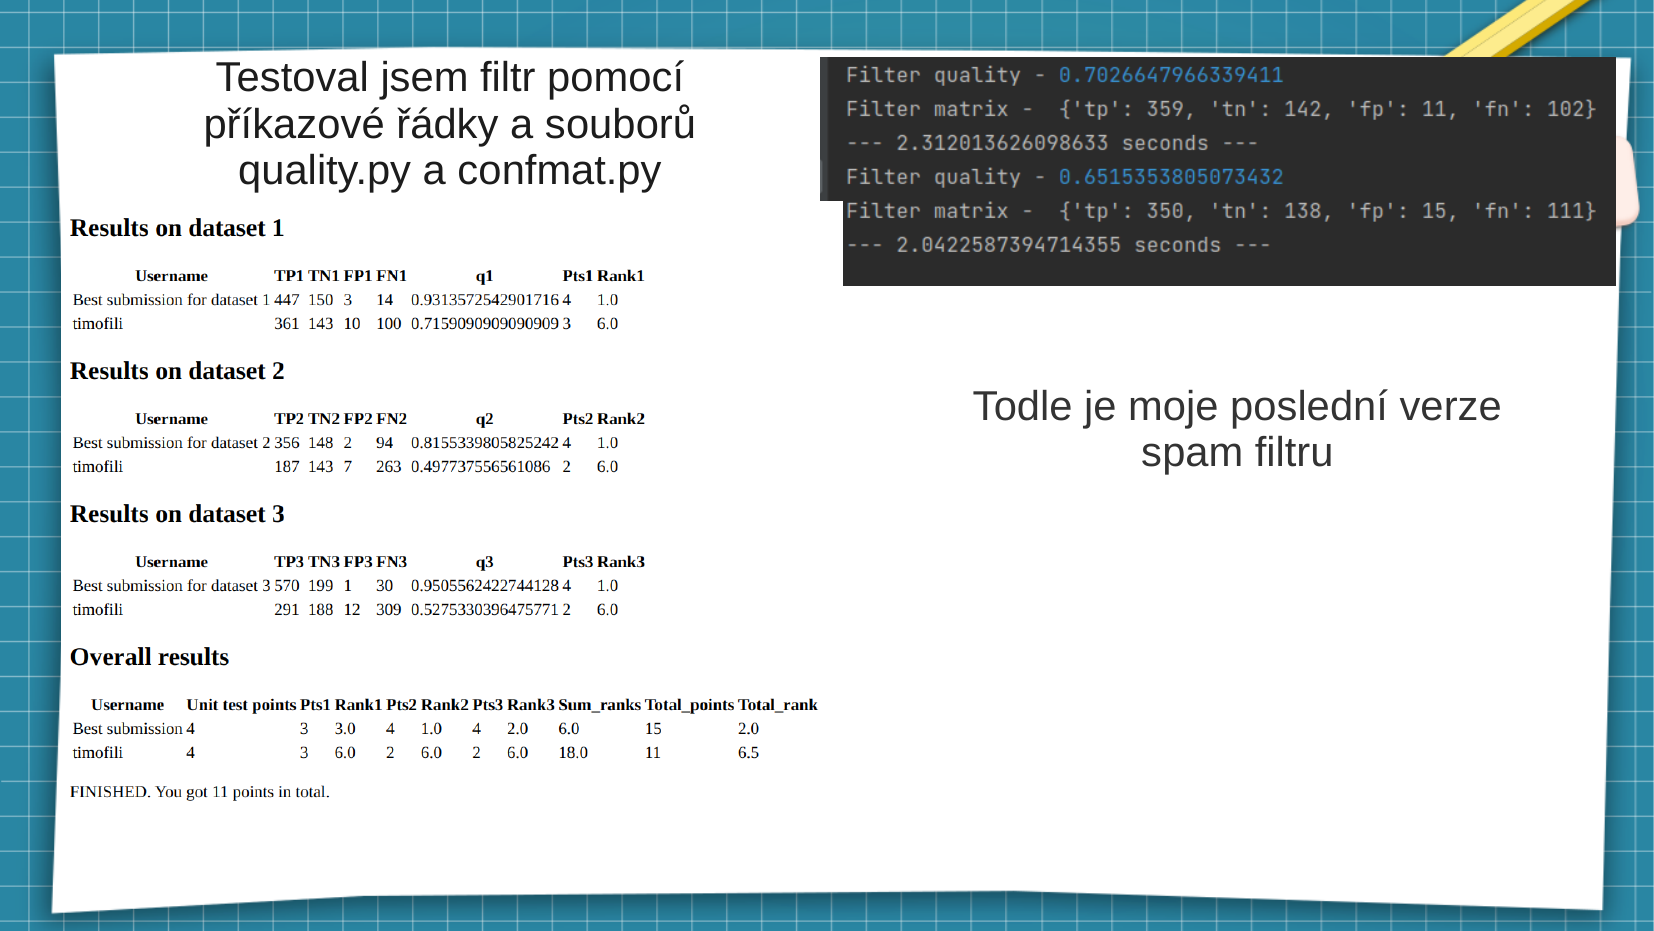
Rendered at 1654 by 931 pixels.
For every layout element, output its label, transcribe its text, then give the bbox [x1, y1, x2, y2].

text_box Todle je moje poslední verze spam filtru [937, 375, 1538, 563]
picture [0, 0, 1654, 931]
text_box Testoval jsem filtr pomocí příkazové řádky a souborů quality.py a confmat.py [150, 46, 751, 201]
